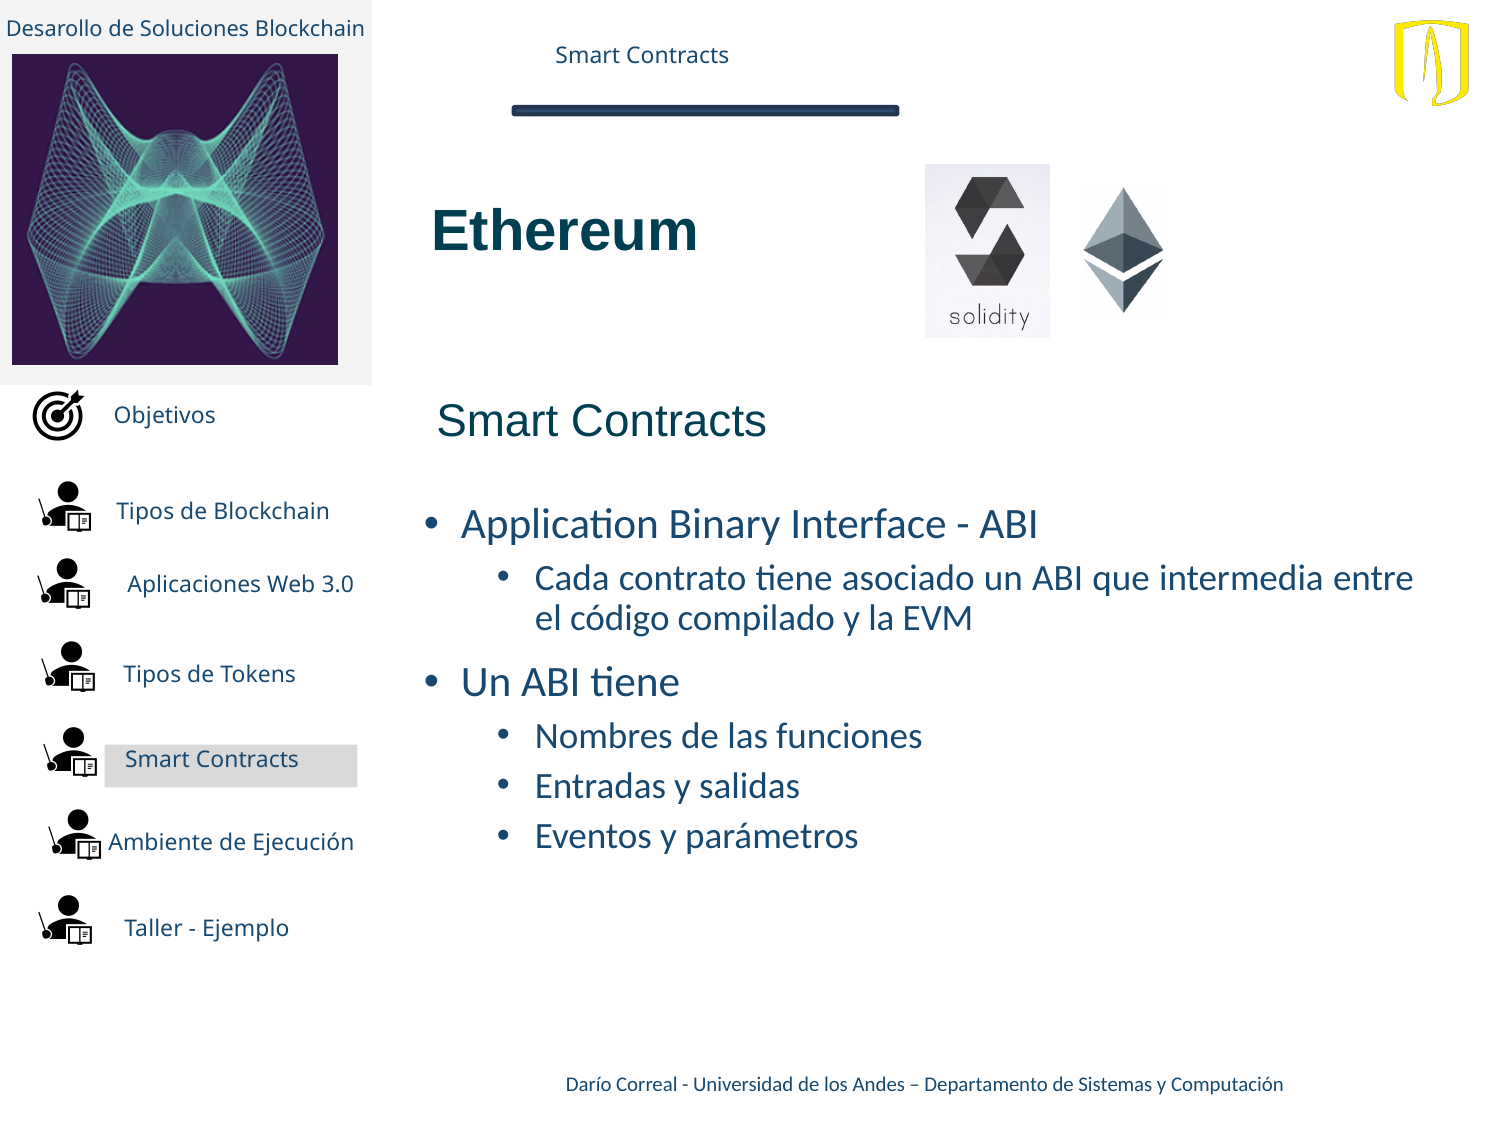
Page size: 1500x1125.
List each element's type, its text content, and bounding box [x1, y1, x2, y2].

picture [40, 632, 103, 695]
list Smart Contracts [436, 390, 1397, 480]
text_box [513, 107, 898, 115]
picture [37, 472, 99, 535]
picture [27, 384, 90, 446]
picture [47, 800, 109, 863]
picture [1083, 187, 1163, 314]
text_box Smart Contracts [540, 32, 745, 76]
text_box Objetivos [98, 393, 231, 437]
text_box Tipos de Blockchain [101, 489, 346, 532]
picture [925, 164, 1050, 338]
text_box Ambiente de Ejecución [63, 820, 370, 863]
picture [36, 549, 98, 612]
picture [1387, 19, 1476, 107]
picture [37, 886, 100, 948]
picture [12, 54, 338, 365]
title Ethereum [431, 192, 900, 263]
picture [42, 718, 105, 780]
text_box Application Binary Interface - ABI Cada contrato tiene asociado un ABI que intermedia entre el código compilado y la EVM Un ABI tiene Nombres de las funciones Entradas y salidas Eventos y parámetros [412, 495, 1427, 863]
text_box Darío Correal - Universidad de los Andes – Departamento de Sistemas y Computación [551, 1062, 1300, 1103]
text_box Smart Contracts [110, 737, 314, 781]
text_box Aplicaciones Web 3.0 [112, 562, 370, 605]
text_box Taller - Ejemplo [109, 905, 305, 949]
text_box Tipos de Tokens [108, 652, 312, 695]
text_box [104, 744, 358, 788]
